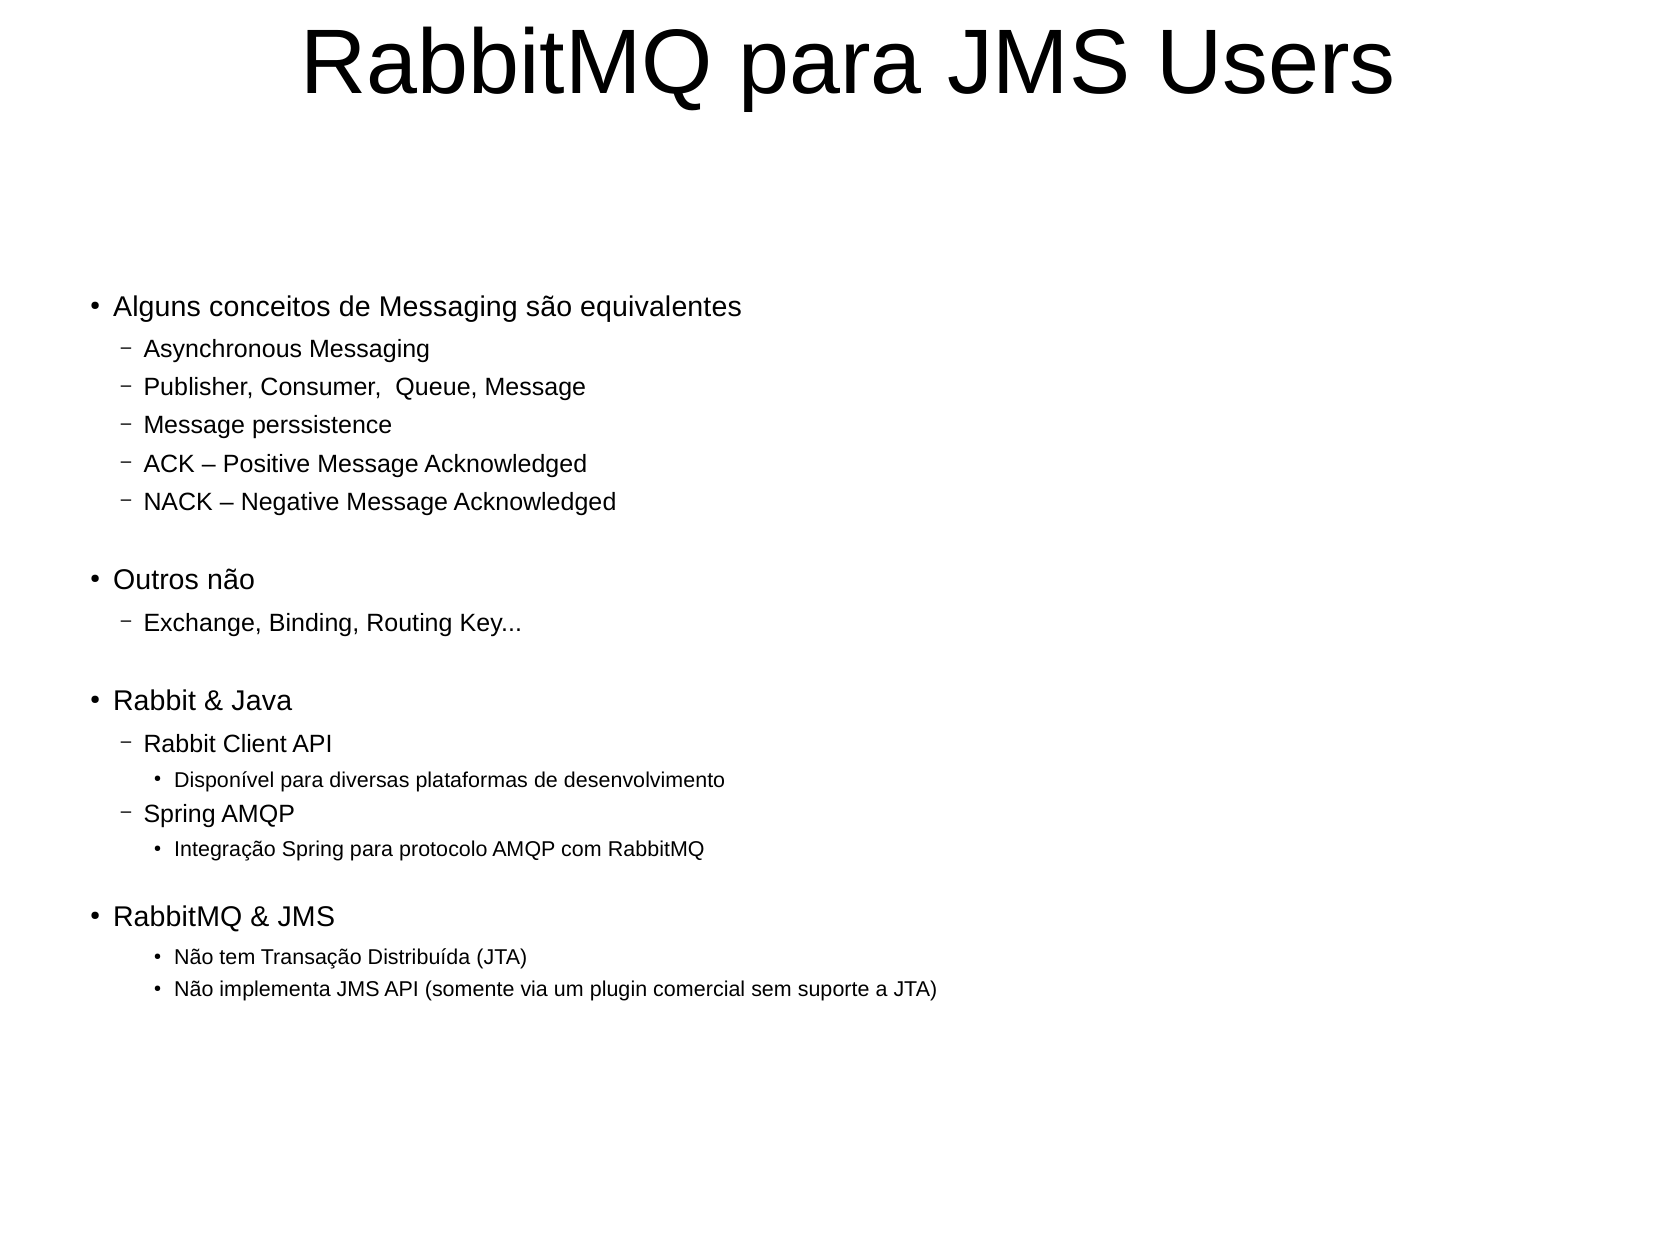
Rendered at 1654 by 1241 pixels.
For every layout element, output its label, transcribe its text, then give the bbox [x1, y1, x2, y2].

title RabbitMQ para JMS Users [86, 0, 1576, 136]
list Alguns conceitos de Messaging são equivalentes Asynchronous Messaging Publisher, Consumer, Queue, Message Message perssistence ACK – Positive Message Acknowledged NACK – Negative Message Acknowledged Outros não Exchange, Binding, Routing Key... Rabbit & Java Rabbit Client API Disponível para diversas plataformas de desenvolvimento Spring AMQP Integração Spring para protocolo AMQP com RabbitMQ RabbitMQ & JMS Não tem Transação Distribuída (JTA) Não implementa JMS API (somente via um plugin comercial sem suporte a JTA) [82, 290, 1538, 1010]
